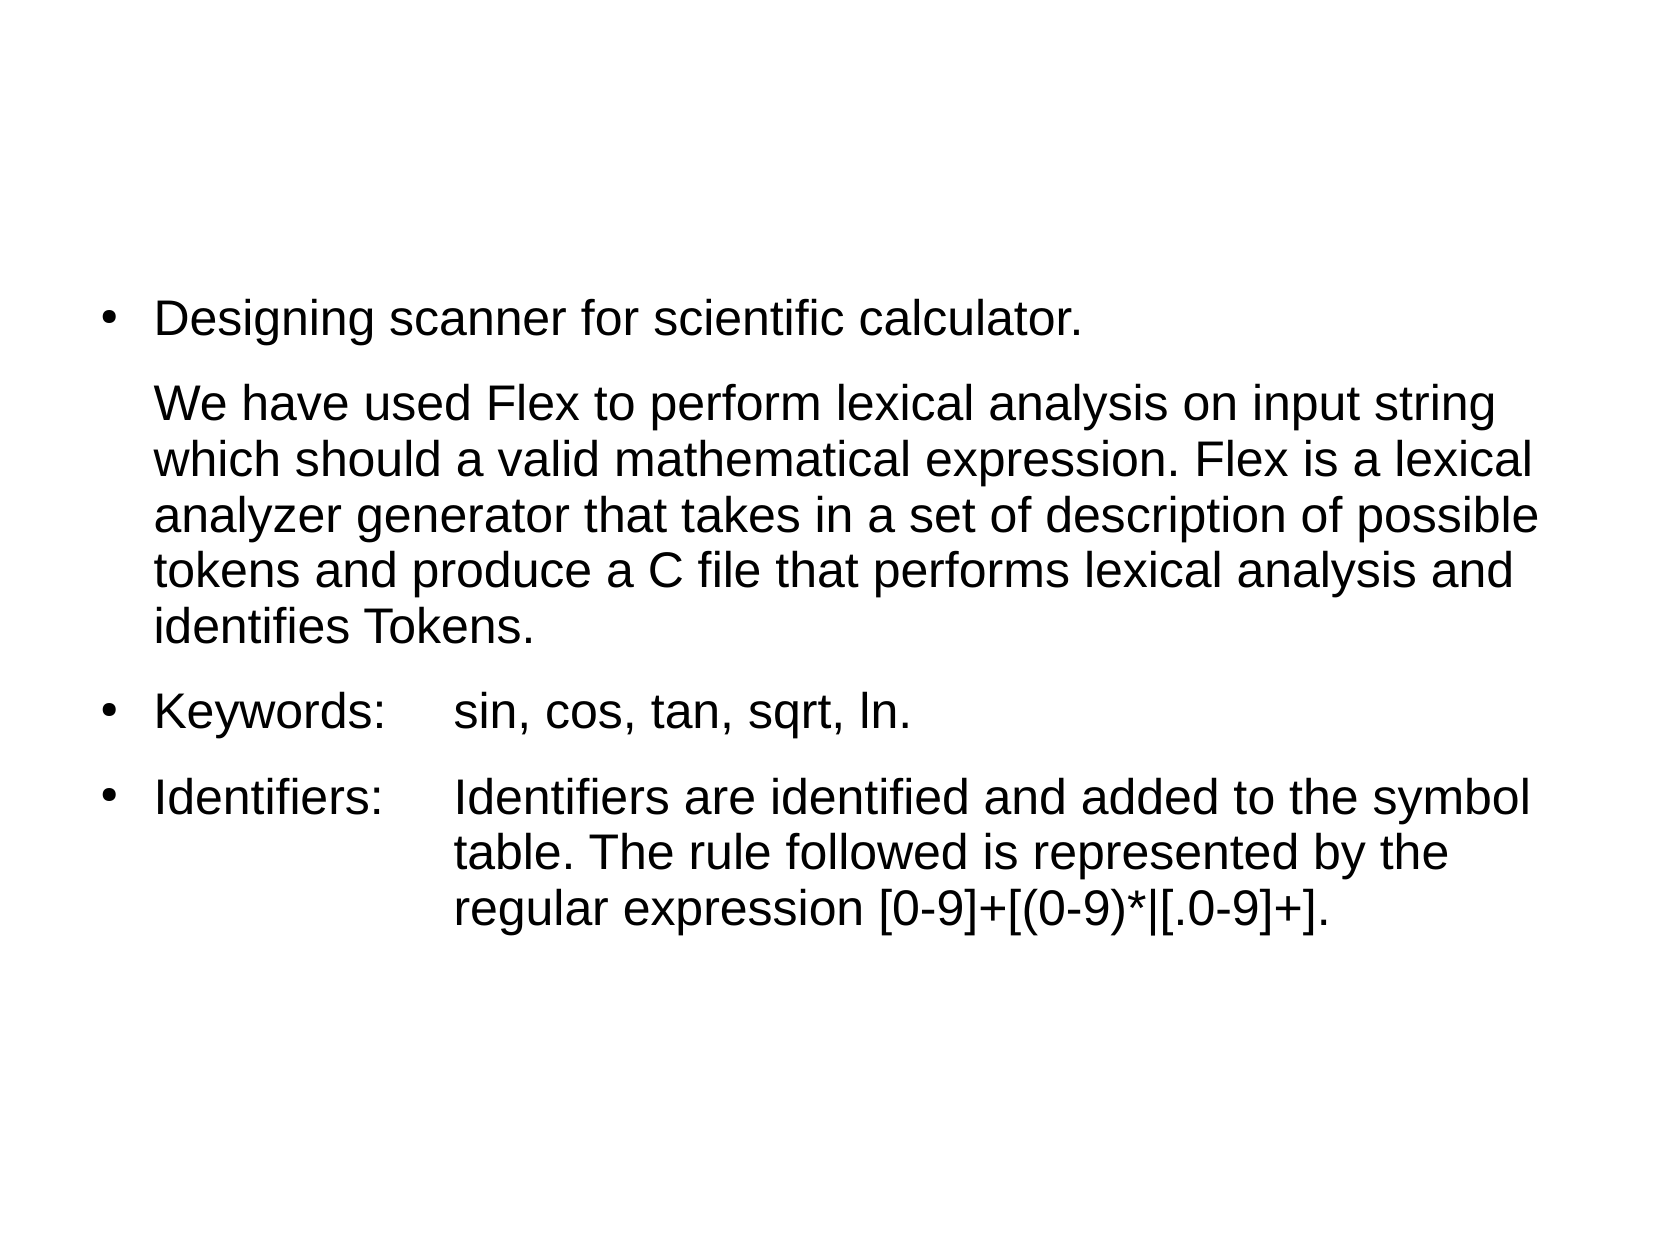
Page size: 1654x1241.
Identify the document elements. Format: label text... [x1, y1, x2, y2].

list Designing scanner for scientific calculator. We have used Flex to perform lexical analysis on input string which should a valid mathematical expression. Flex is a lexical analyzer generator that takes in a set of description of possible tokens and produce a C file that performs lexical analysis and identifies Tokens. Keywords: sin, cos, tan, sqrt, ln. Identifiers: Identifiers are identified and added to the symbol table. The rule followed is represented by the regular expression [0-9]+[(0-9)*|[.0-9]+]. [82, 290, 1571, 1109]
